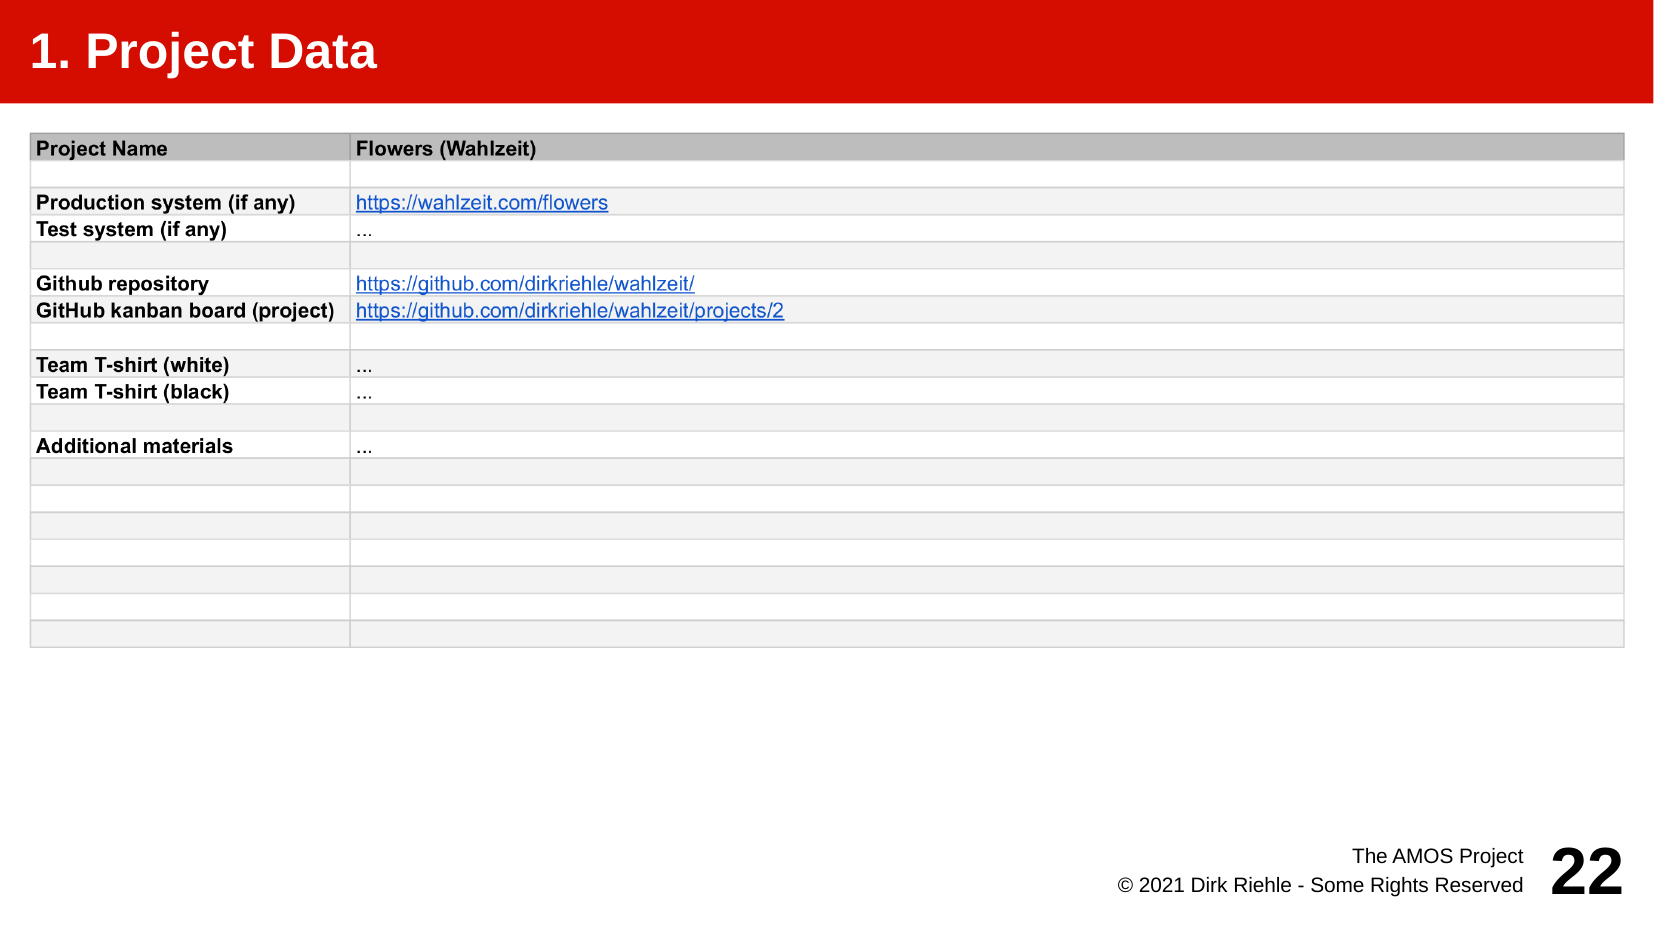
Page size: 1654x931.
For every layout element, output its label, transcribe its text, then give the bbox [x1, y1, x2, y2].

picture [29, 132, 1625, 648]
title 1. Project Data [0, 0, 1654, 104]
